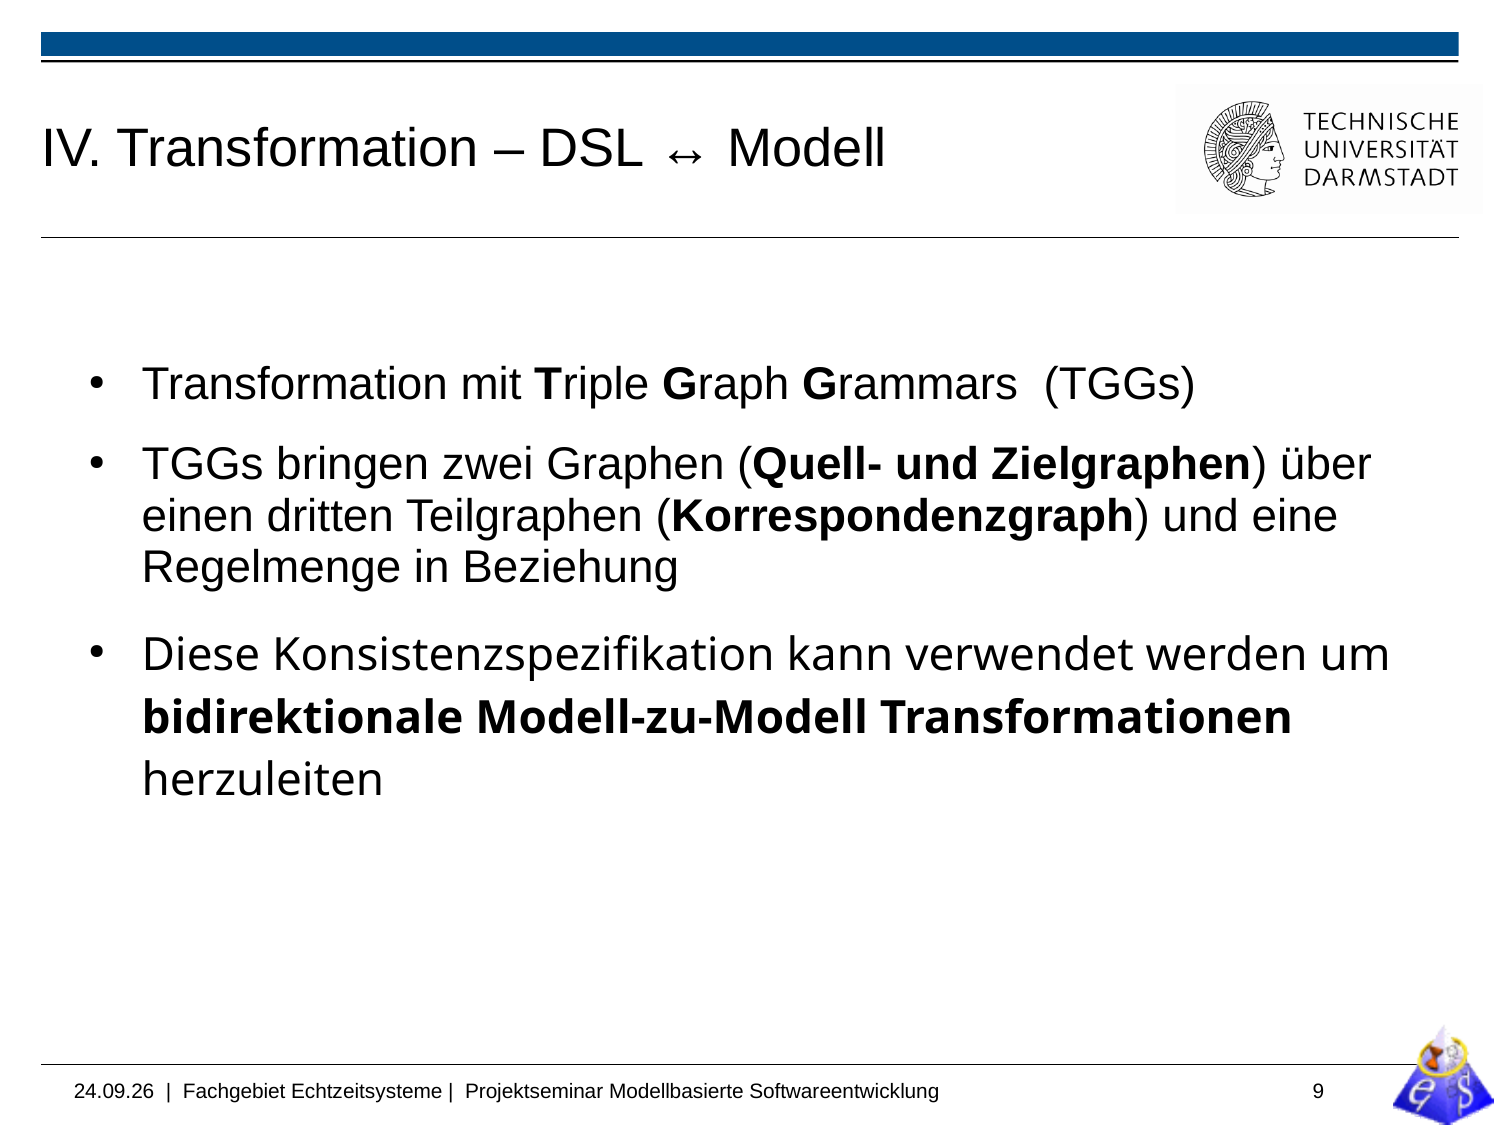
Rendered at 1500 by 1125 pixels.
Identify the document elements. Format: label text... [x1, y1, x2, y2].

list Transformation mit Triple Graph Grammars (TGGs) TGGs bringen zwei Graphen (Quell- und Zielgraphen) über einen dritten Teilgraphen (Korrespondenzgraph) und eine Regelmenge in Beziehung Diese Konsistenzspezifikation kann verwendet werden um bidirektionale Modell-zu-Modell Transformationen herzuleiten [70, 232, 1445, 1016]
title IV. Transformation – DSL ↔ Modell [41, 62, 1193, 233]
picture [1393, 1023, 1494, 1125]
picture [1193, 84, 1483, 214]
